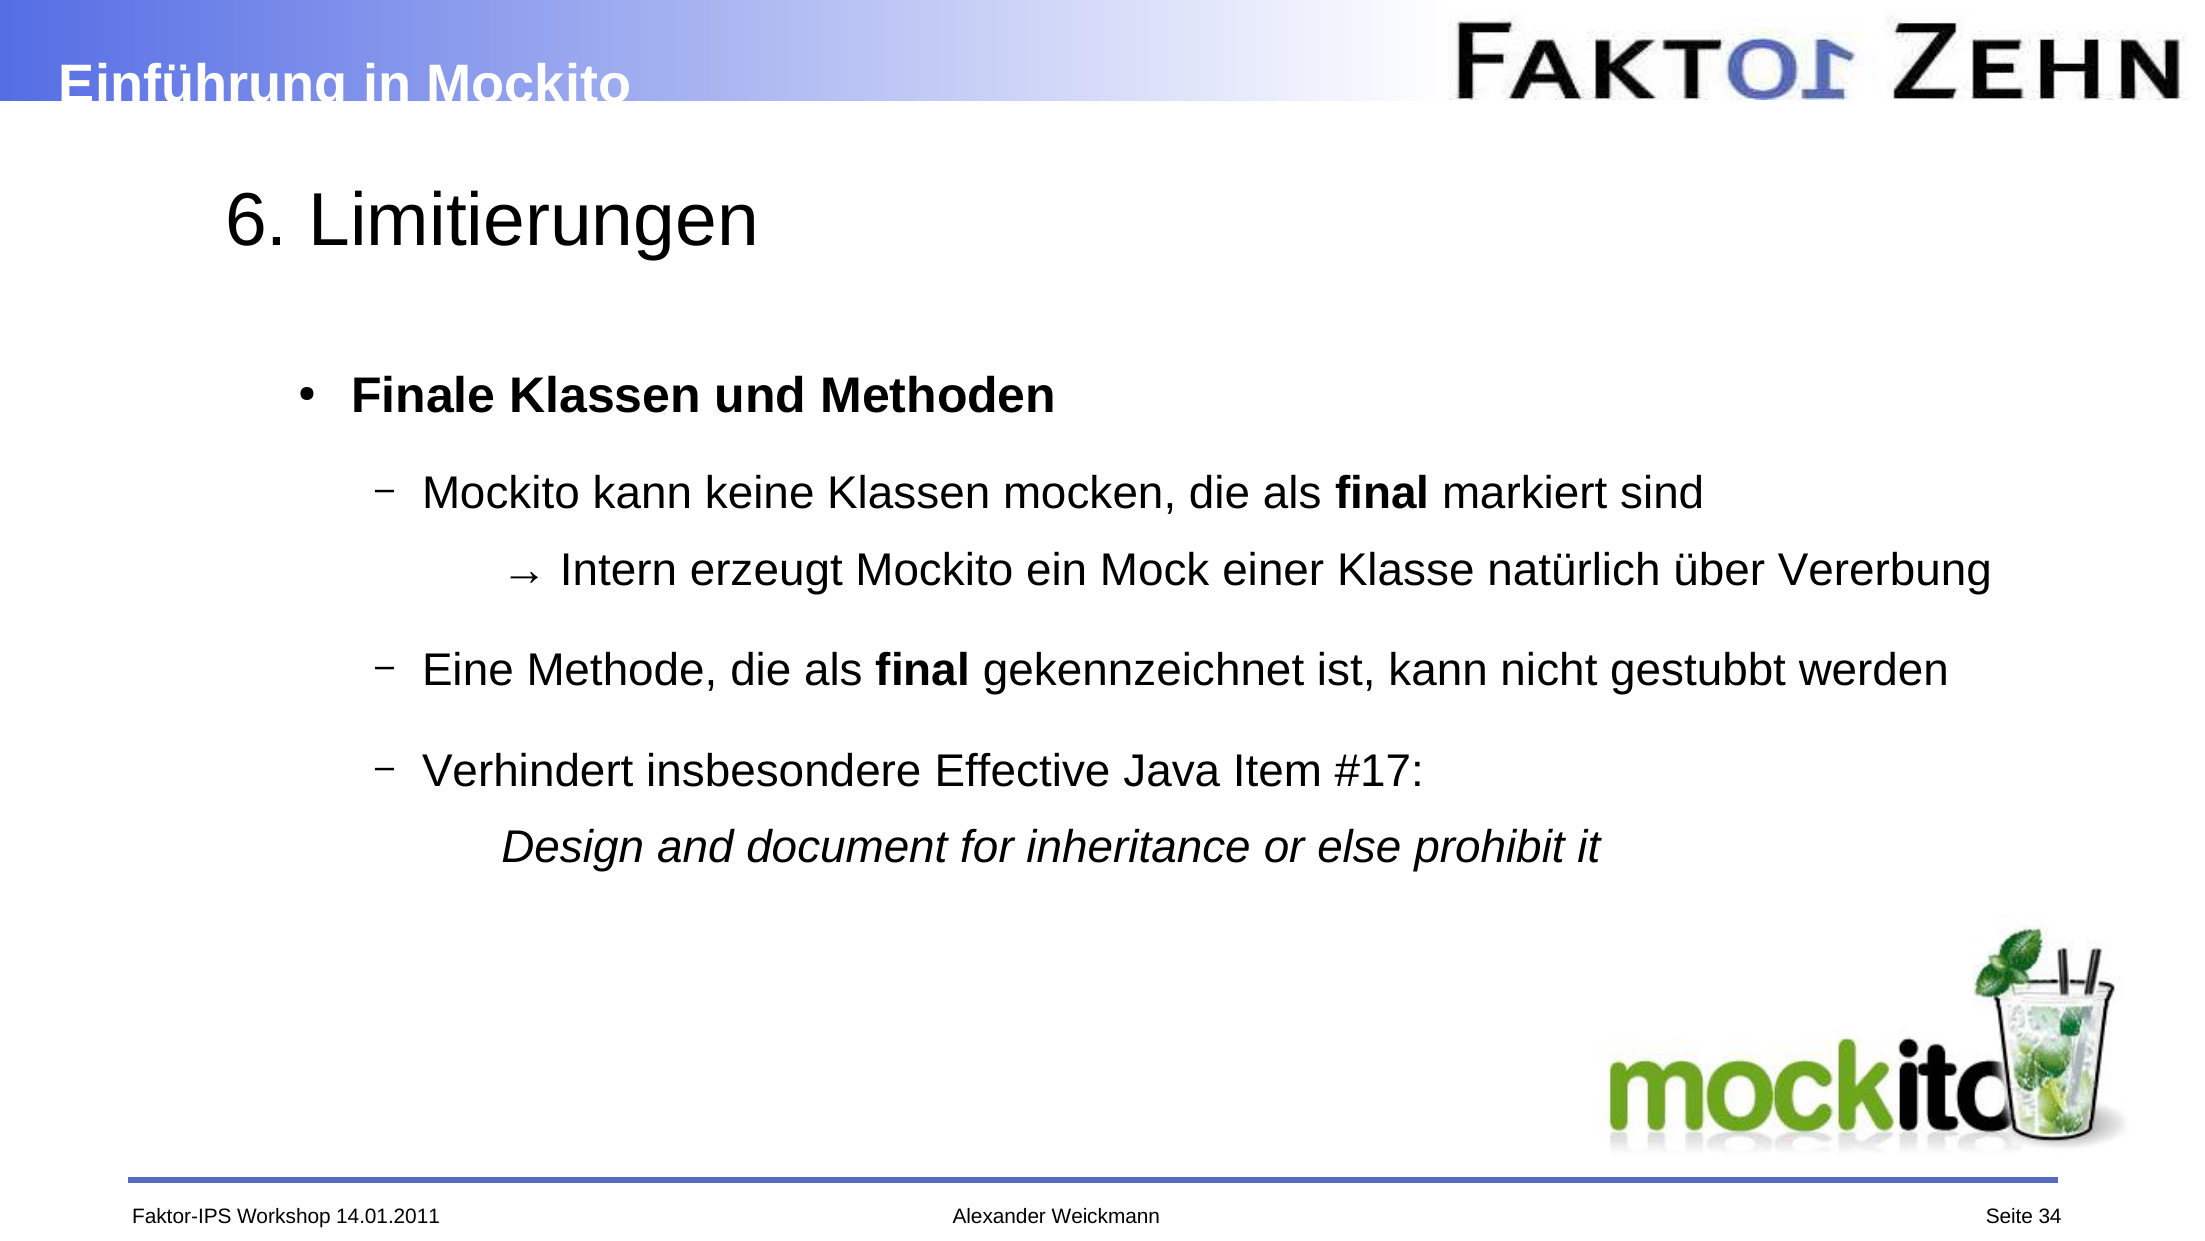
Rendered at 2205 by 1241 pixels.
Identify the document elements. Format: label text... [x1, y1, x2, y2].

picture [1598, 914, 2141, 1167]
title 6. Limitierungen [225, 142, 1981, 296]
list Finale Klassen und Methoden Mockito kann keine Klassen mocken, die als final markiert sind → Intern erzeugt Mockito ein Mock einer Klasse natürlich über Vererbung Eine Methode, die als final gekennzeichnet ist, kann nicht gestubbt werden Verhindert insbesondere Effective Java Item #17: Design and document for inheritance or else prohibit it [280, 339, 2036, 1108]
picture [1448, 7, 2191, 100]
